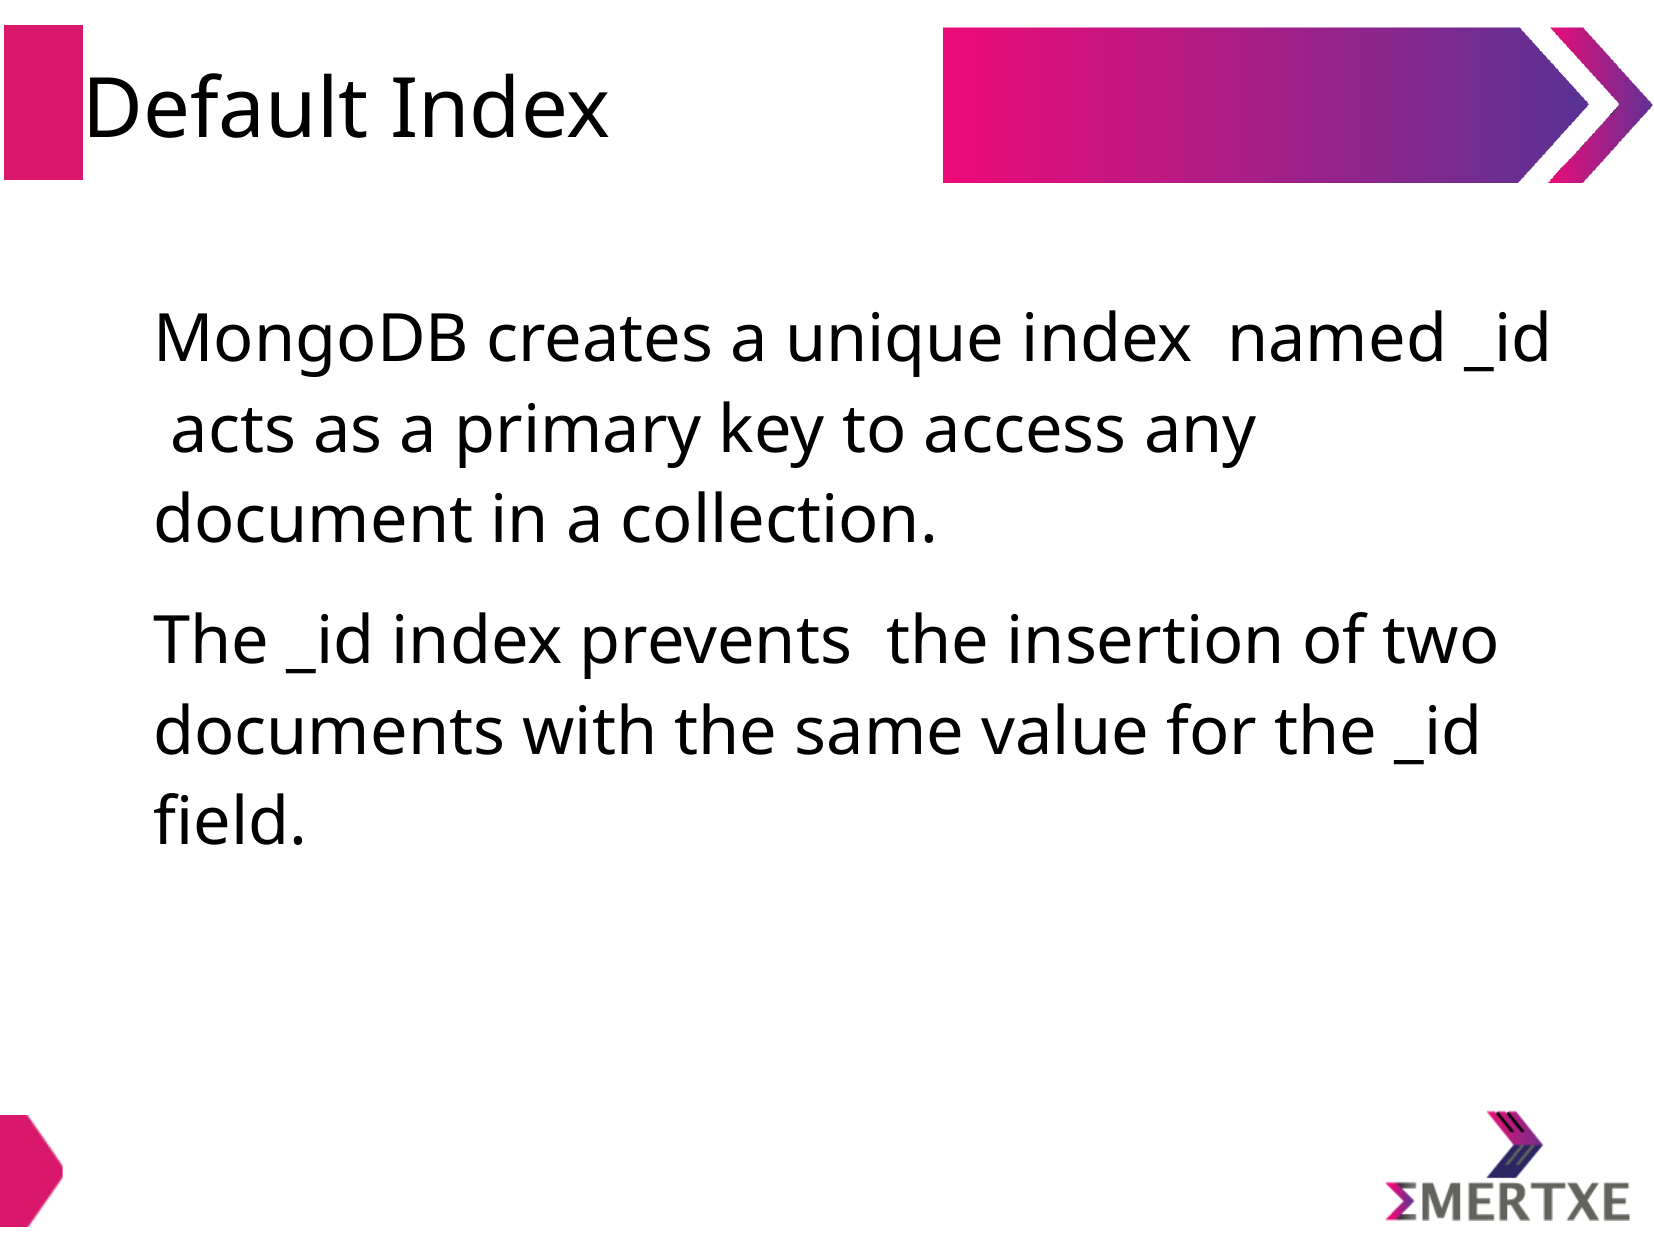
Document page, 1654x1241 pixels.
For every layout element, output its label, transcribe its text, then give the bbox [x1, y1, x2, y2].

picture [1385, 1107, 1631, 1221]
title Default Index [82, 2, 1571, 210]
list MongoDB creates a unique index named _id acts as a primary key to access any document in a collection. The _id index prevents the insertion of two documents with the same value for the _id field. [82, 290, 1571, 1010]
picture [1571, 27, 1653, 183]
